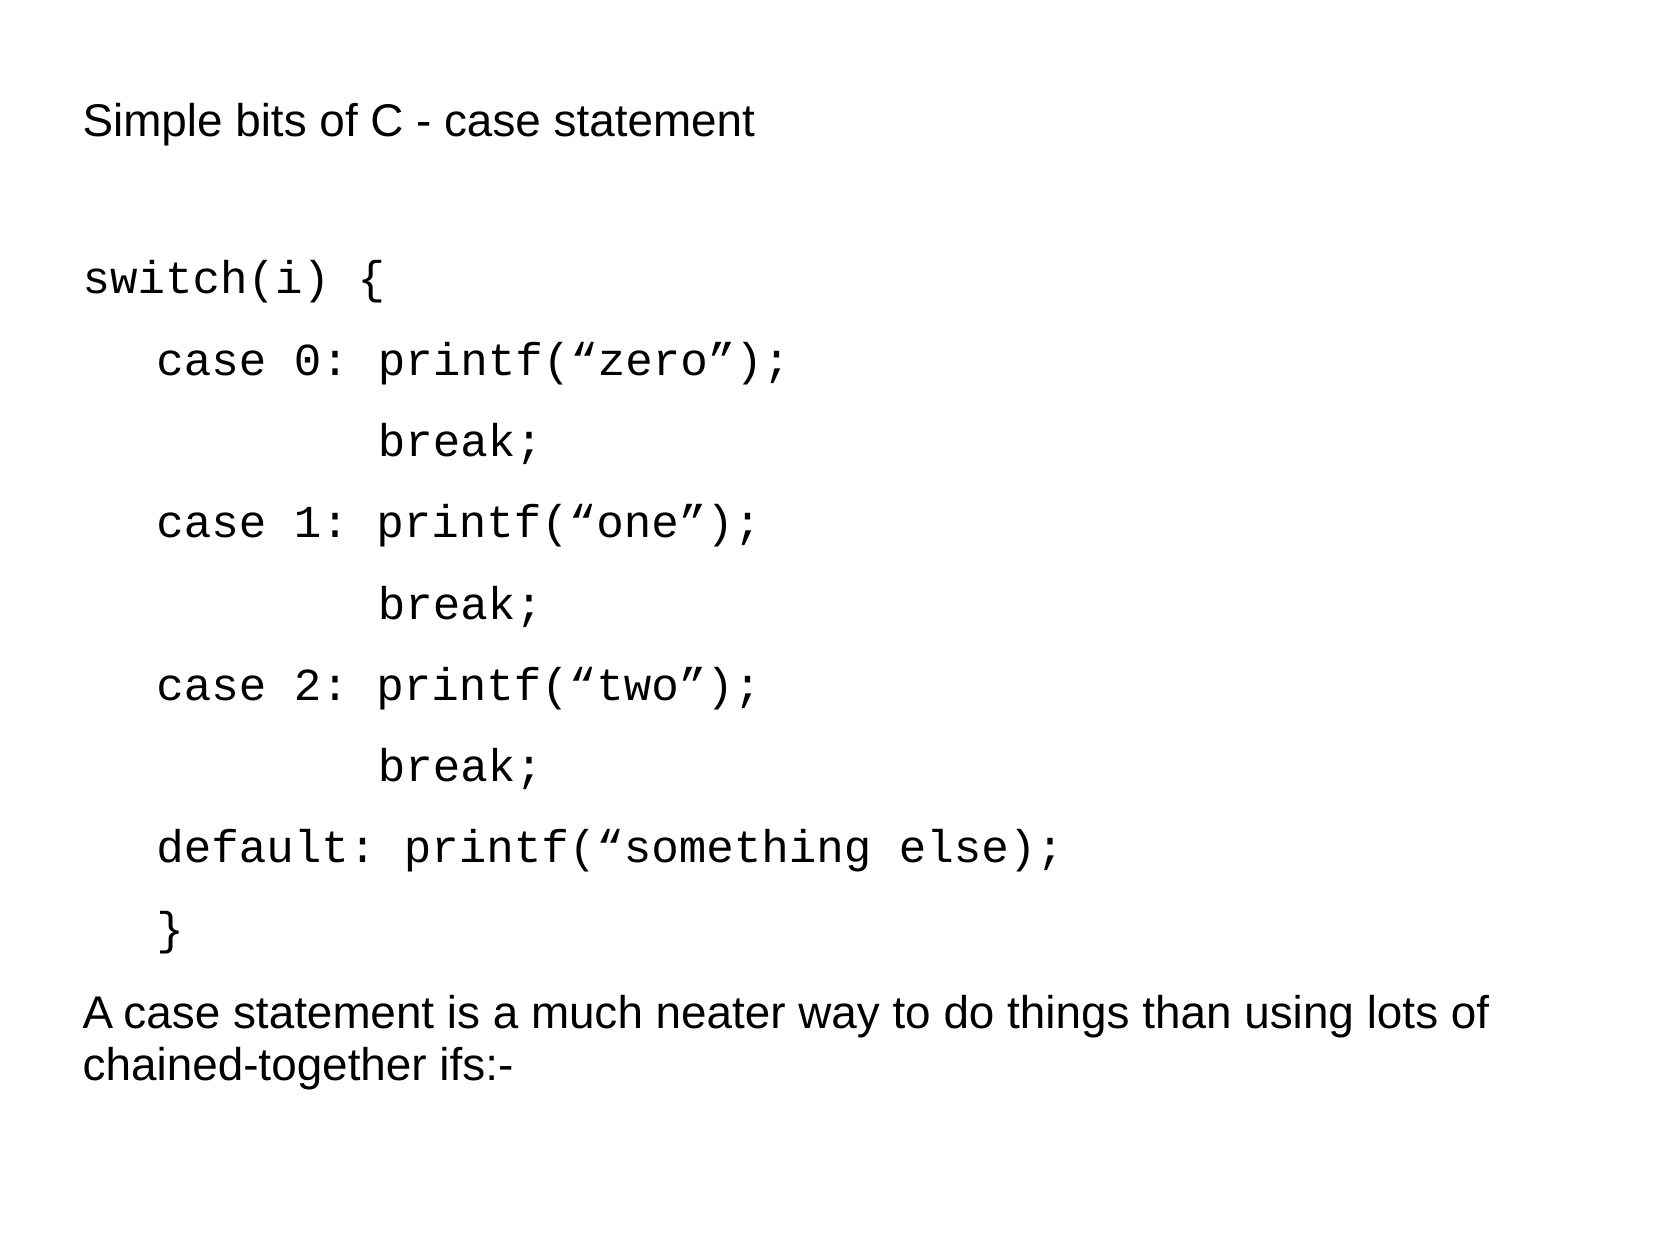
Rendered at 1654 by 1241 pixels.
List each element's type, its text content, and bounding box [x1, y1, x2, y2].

list Simple bits of C - case statement switch(i) { case 0: printf(“zero”); break; case 1: printf(“one”); break; case 2: printf(“two”); break; default: printf(“something else); } A case statement is a much neater way to do things than using lots of chained-together ifs:- [82, 94, 1571, 1170]
